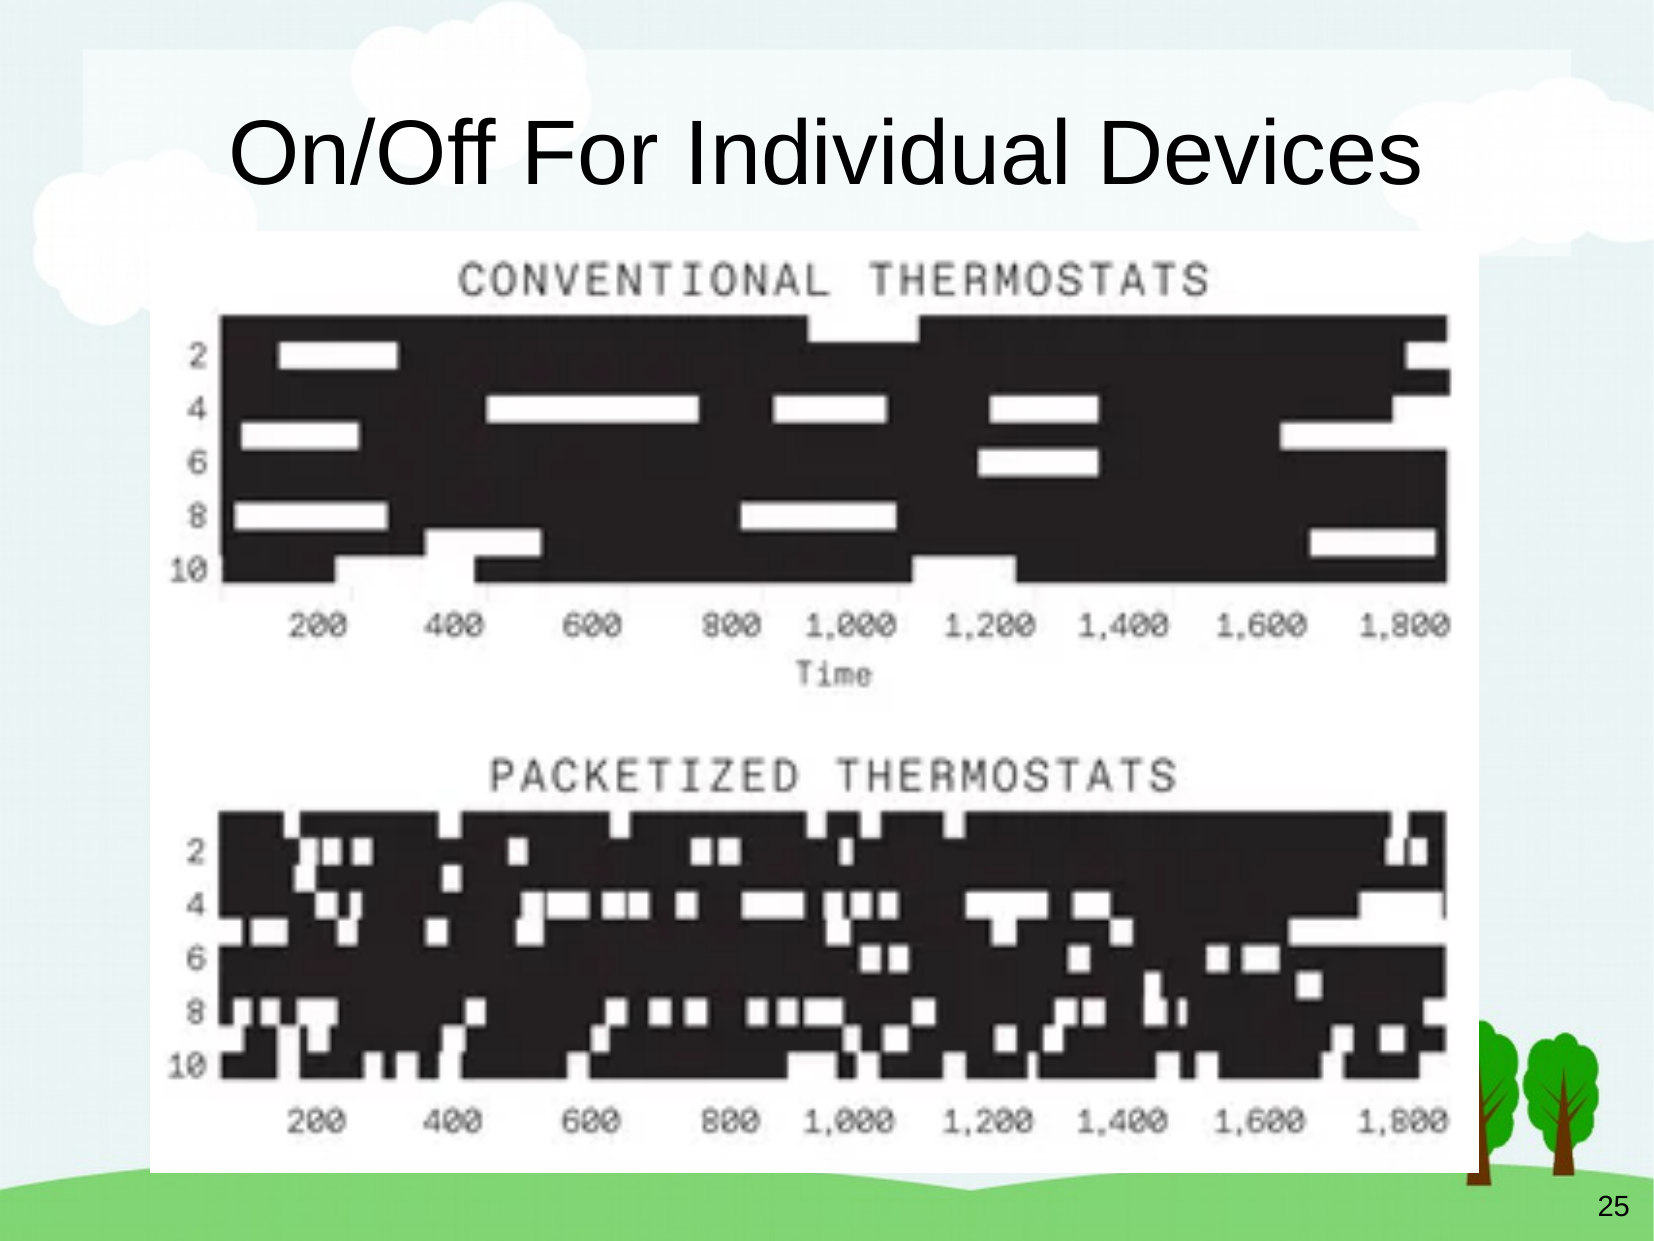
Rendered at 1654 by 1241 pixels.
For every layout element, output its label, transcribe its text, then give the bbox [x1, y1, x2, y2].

title On/Off For Individual Devices [82, 49, 1571, 257]
picture [0, 0, 1654, 1241]
